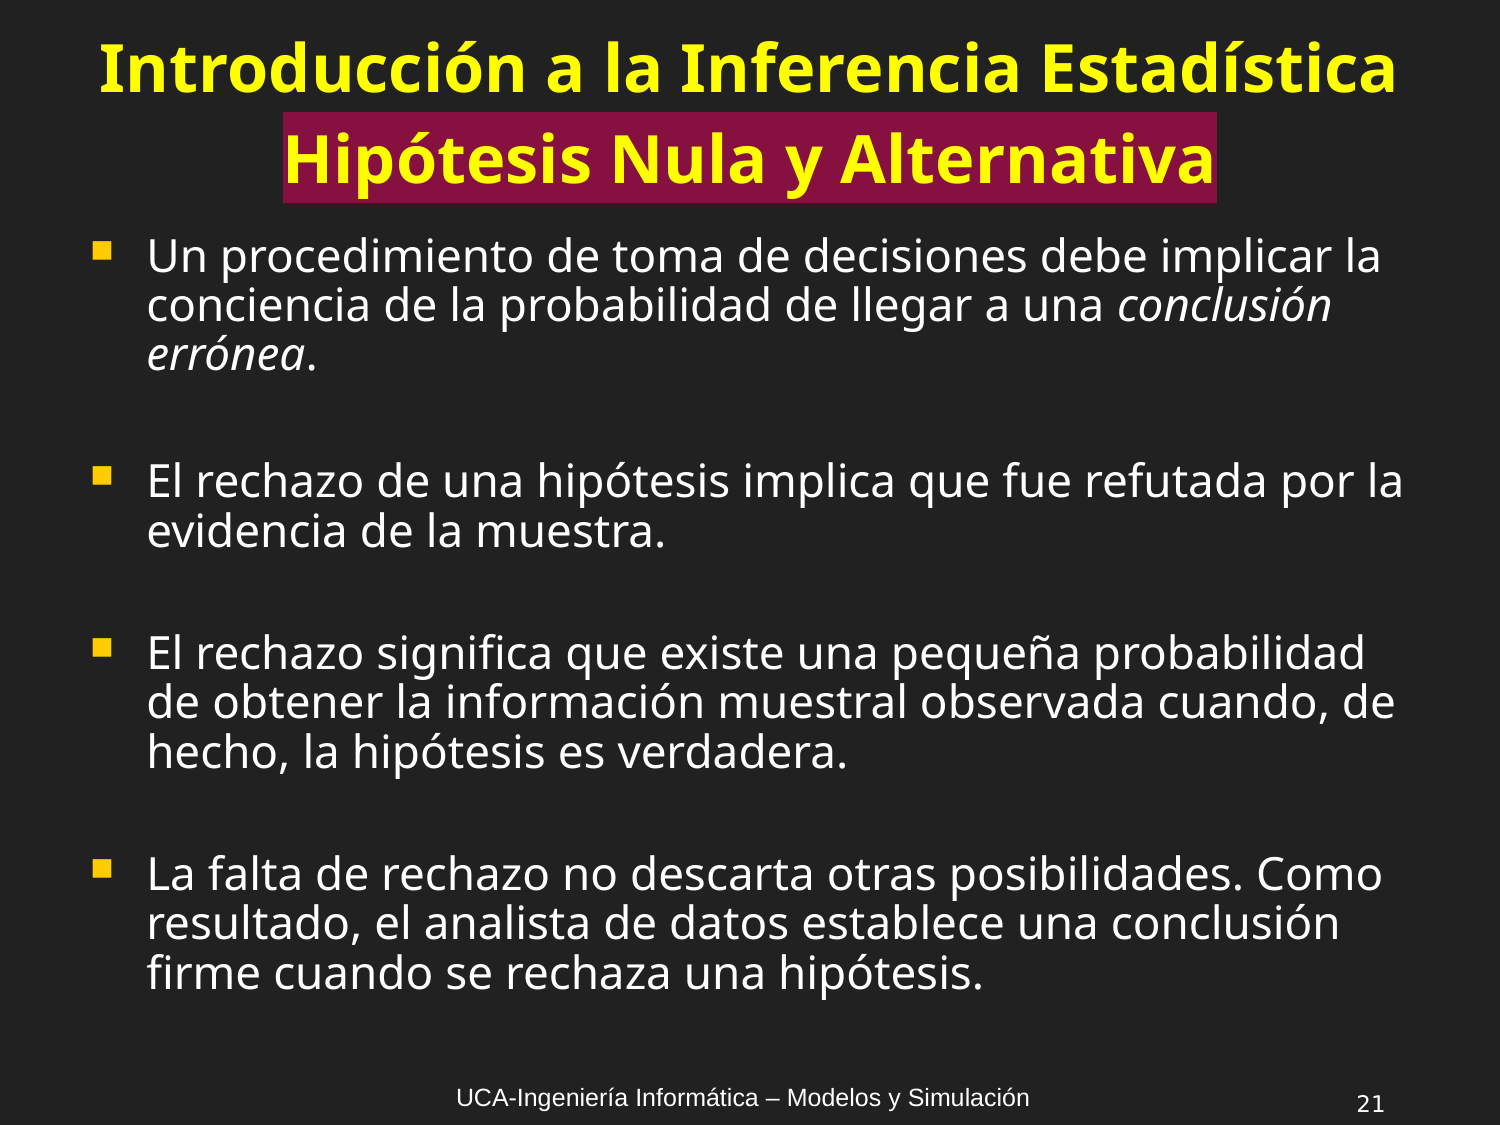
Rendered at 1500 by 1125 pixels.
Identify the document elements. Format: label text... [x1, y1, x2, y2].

list Un procedimiento de toma de decisiones debe implicar la conciencia de la probabilidad de llegar a una conclusión errónea. El rechazo de una hipótesis implica que fue refutada por la evidencia de la muestra. El rechazo significa que existe una pequeña probabilidad de obtener la información muestral observada cuando, de hecho, la hipótesis es verdadera. La falta de rechazo no descarta otras posibilidades. Como resultado, el analista de datos establece una conclusión firme cuando se rechaza una hipótesis. [75, 224, 1425, 1043]
title Introducción a la Inferencia Estadística Hipótesis Nula y Alternativa [75, 37, 1426, 188]
